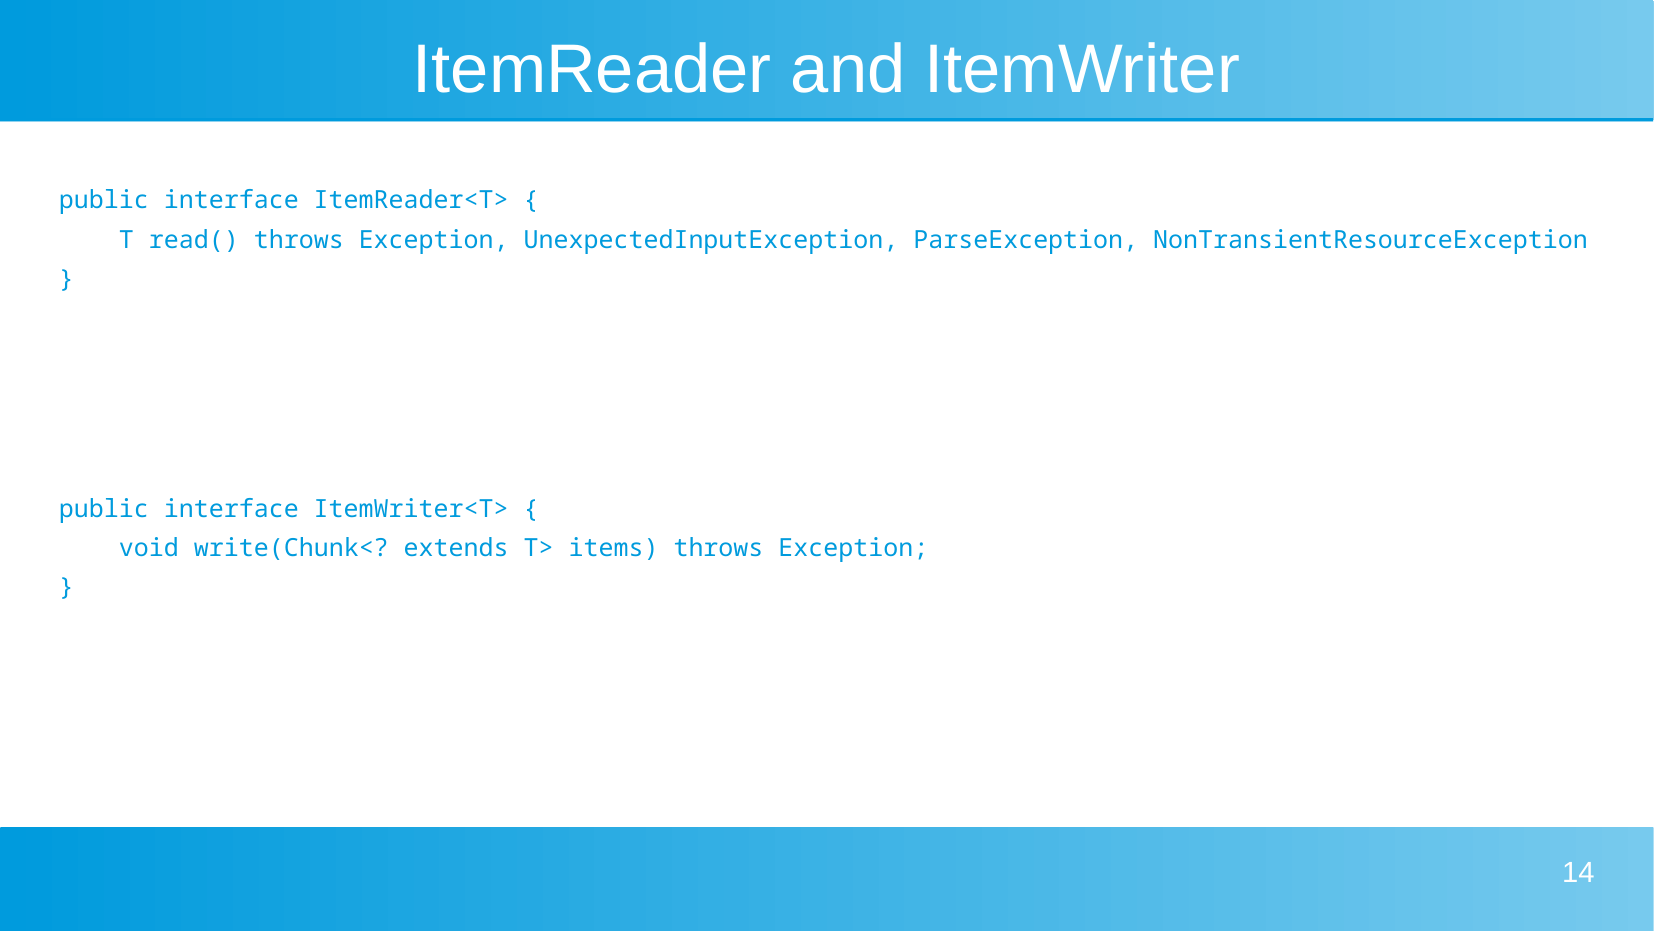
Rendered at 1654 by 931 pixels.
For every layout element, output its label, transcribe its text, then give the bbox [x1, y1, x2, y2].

list public interface ItemReader<T> { T read() throws Exception, UnexpectedInputException, ParseException, NonTransientResourceException } [59, 177, 1595, 459]
list public interface ItemWriter<T> { void write(Chunk<? extends T> items) throws Exception; } [59, 485, 1595, 768]
title ItemReader and ItemWriter [59, 29, 1595, 108]
